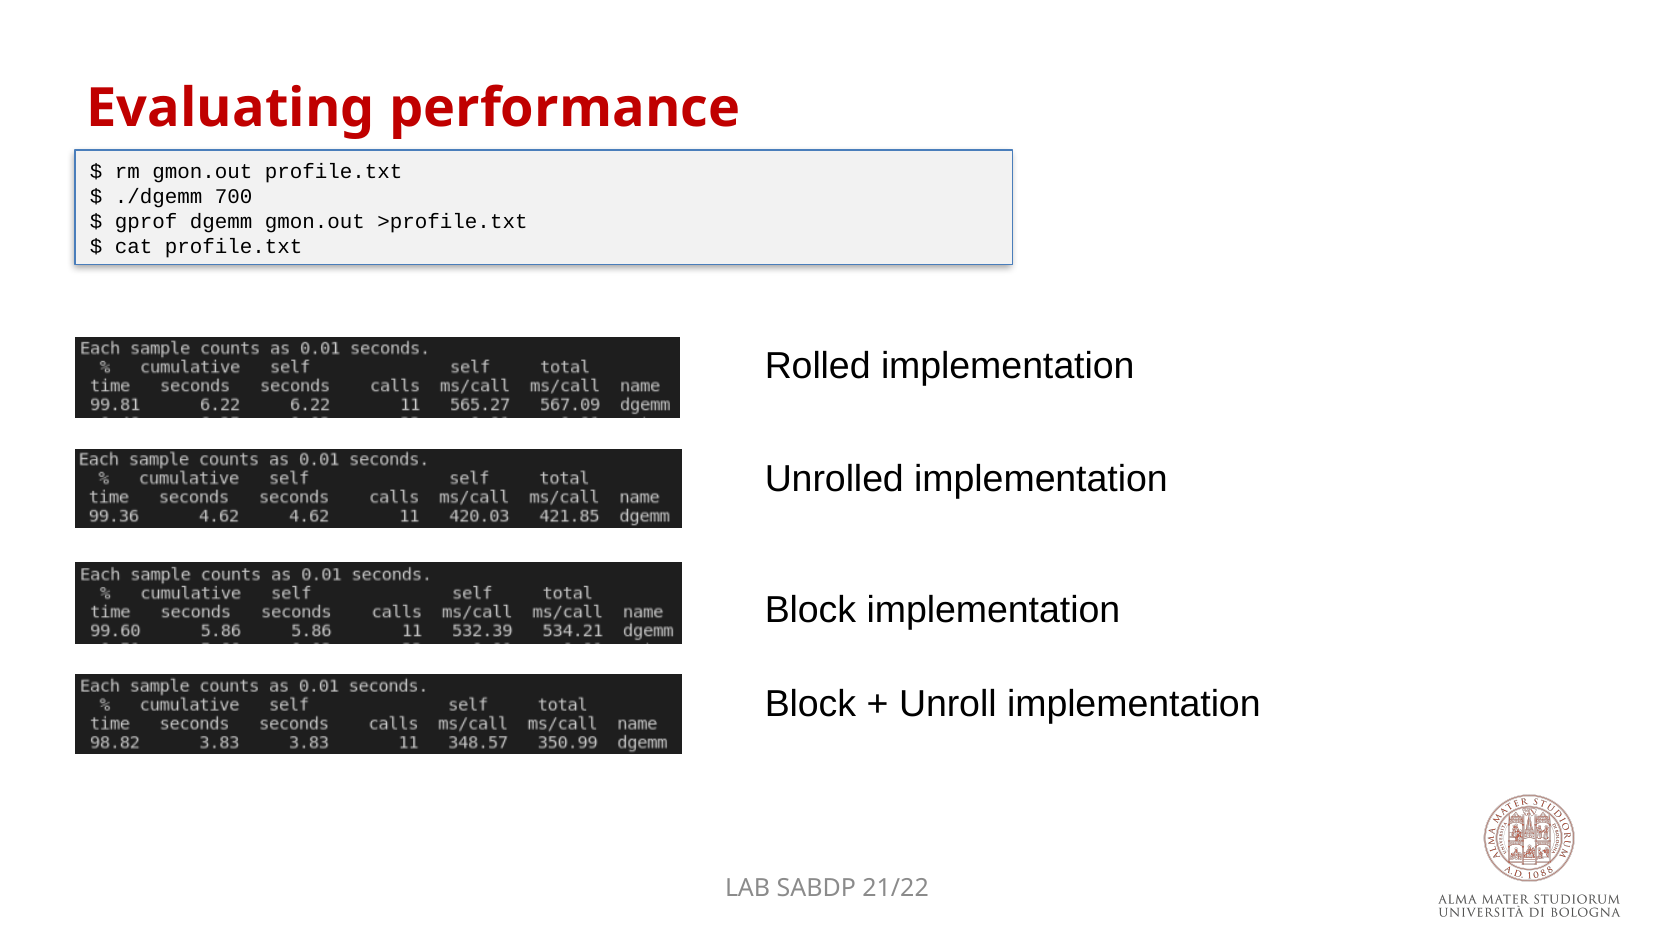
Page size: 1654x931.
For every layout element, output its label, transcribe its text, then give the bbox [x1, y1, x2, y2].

text_box Unrolled implementation [750, 450, 1538, 507]
picture [75, 562, 682, 644]
picture [75, 449, 682, 528]
text_box Rolled implementation [750, 337, 1538, 395]
picture [75, 674, 682, 754]
text_box $ rm gmon.out profile.txt $ ./dgemm 700 $ gprof dgemm gmon.out >profile.txt $ cat profile.txt [74, 149, 1013, 265]
picture [75, 337, 680, 418]
picture [1410, 777, 1648, 931]
text_box Block + Unroll implementation [750, 675, 1538, 732]
title Evaluating performance [71, 64, 1596, 143]
text_box LAB SABDP 21/22 [547, 862, 1106, 912]
text_box Block implementation [750, 580, 1538, 638]
